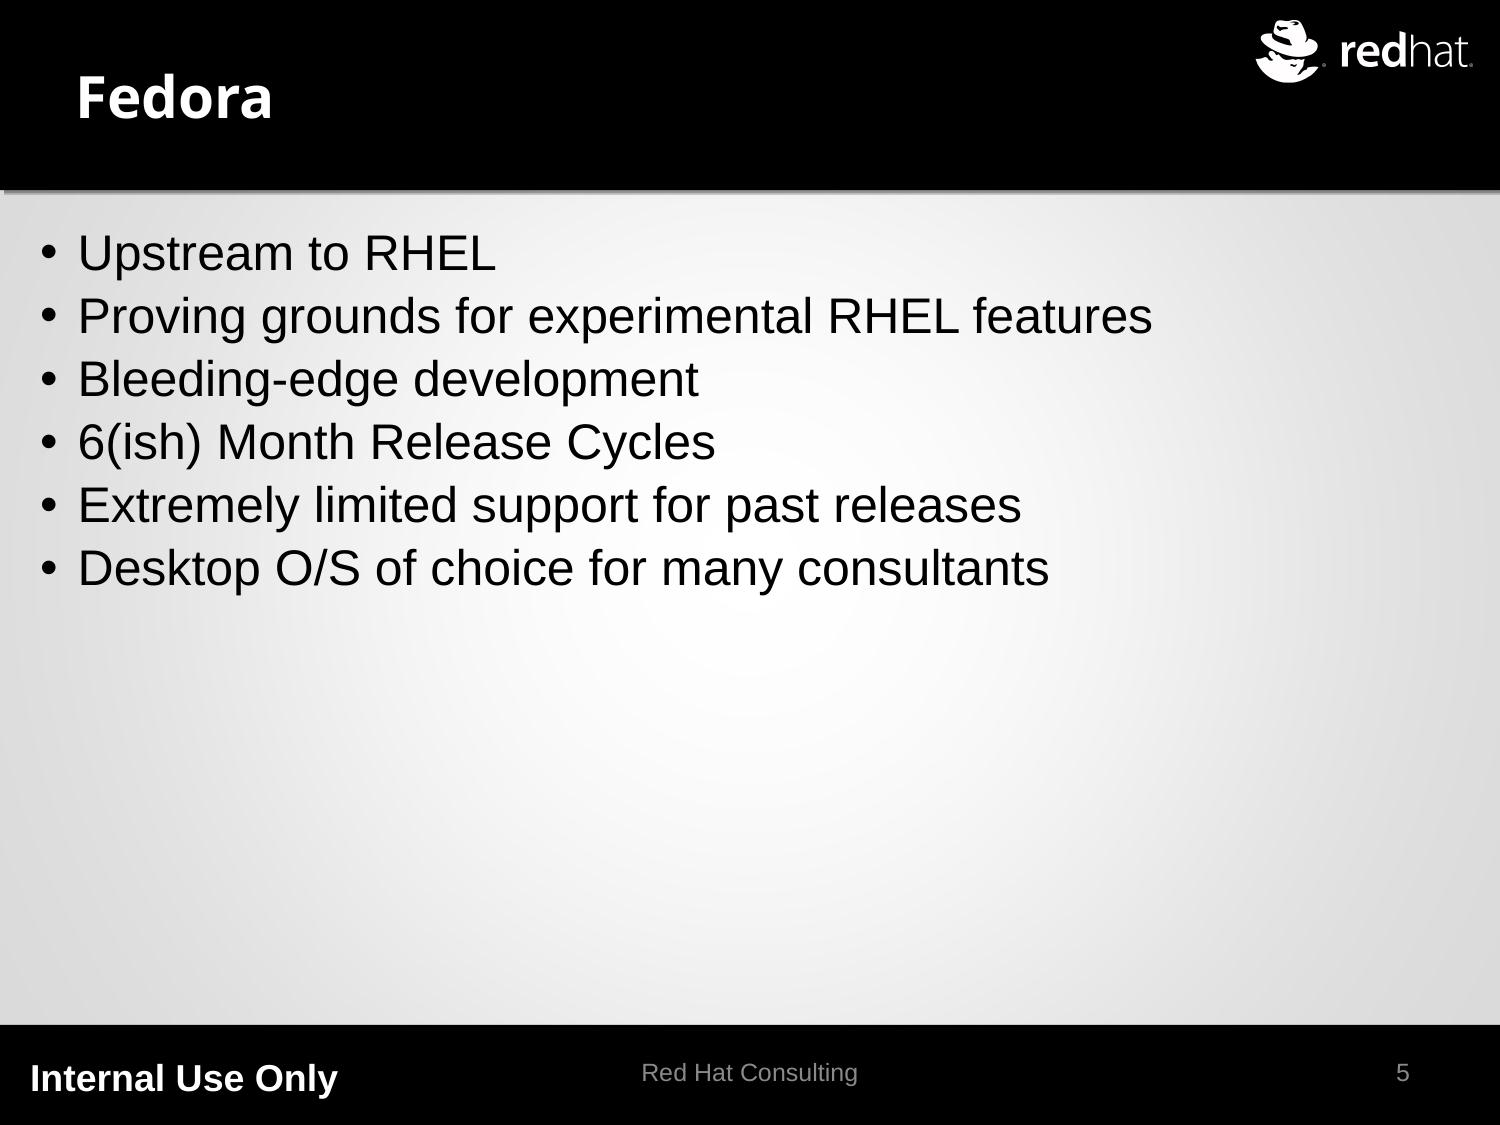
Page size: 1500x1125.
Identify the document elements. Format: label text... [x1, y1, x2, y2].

list Upstream to RHEL Proving grounds for experimental RHEL features Bleeding-edge development 6(ish) Month Release Cycles Extremely limited support for past releases Desktop O/S of choice for many consultants [24, 216, 1471, 992]
text_box <number> [1257, 1042, 1426, 1103]
title Fedora [0, 0, 1234, 191]
picture [0, 191, 1500, 1024]
text_box Red Hat Consulting [512, 1042, 988, 1103]
picture [1254, 12, 1476, 88]
